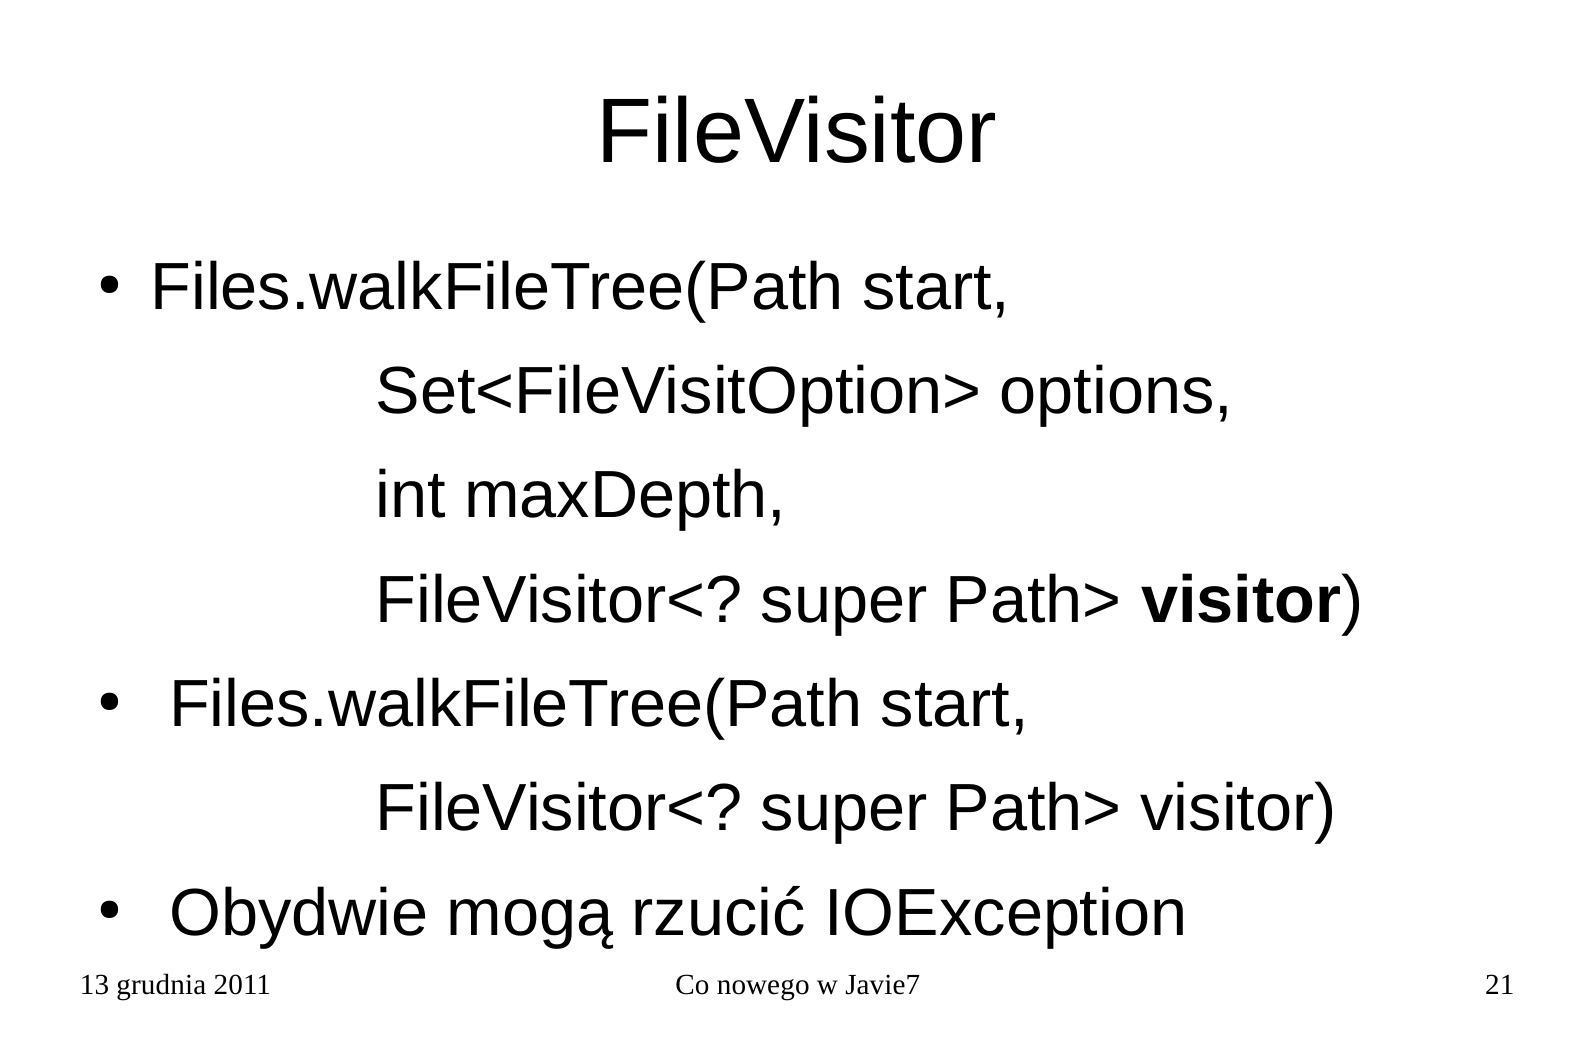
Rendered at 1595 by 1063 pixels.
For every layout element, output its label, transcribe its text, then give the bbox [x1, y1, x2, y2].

list Files.walkFileTree(Path start, Set<FileVisitOption> options, int maxDepth, FileVisitor<? super Path> visitor) Files.walkFileTree(Path start, FileVisitor<? super Path> visitor) Obydwie mogą rzucić IOException [79, 248, 1515, 951]
title FileVisitor [79, 42, 1515, 220]
